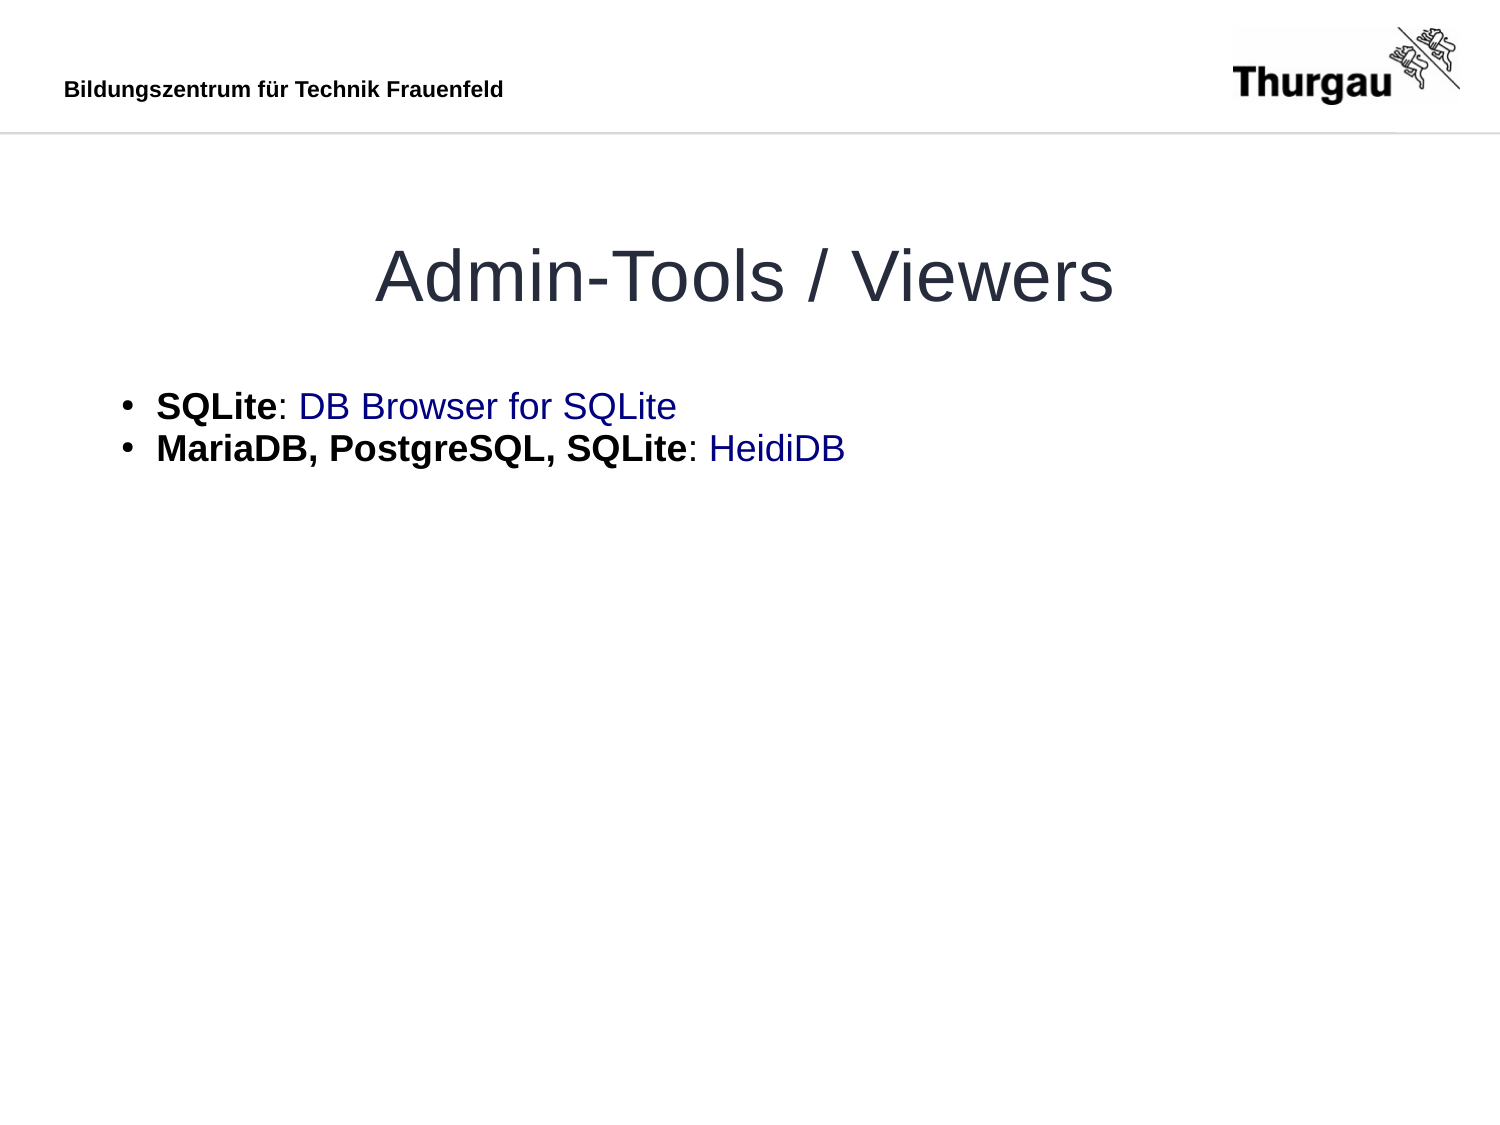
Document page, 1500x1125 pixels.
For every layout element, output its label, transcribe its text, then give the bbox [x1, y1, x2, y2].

picture [1233, 27, 1460, 105]
text_box Admin-Tools / Viewers [56, 239, 1435, 323]
text_box SQLite: DB Browser for SQLite MariaDB, PostgreSQL, SQLite: HeidiDB [106, 377, 1382, 688]
text_box Bildungszentrum für Technik Frauenfeld [48, 65, 667, 115]
